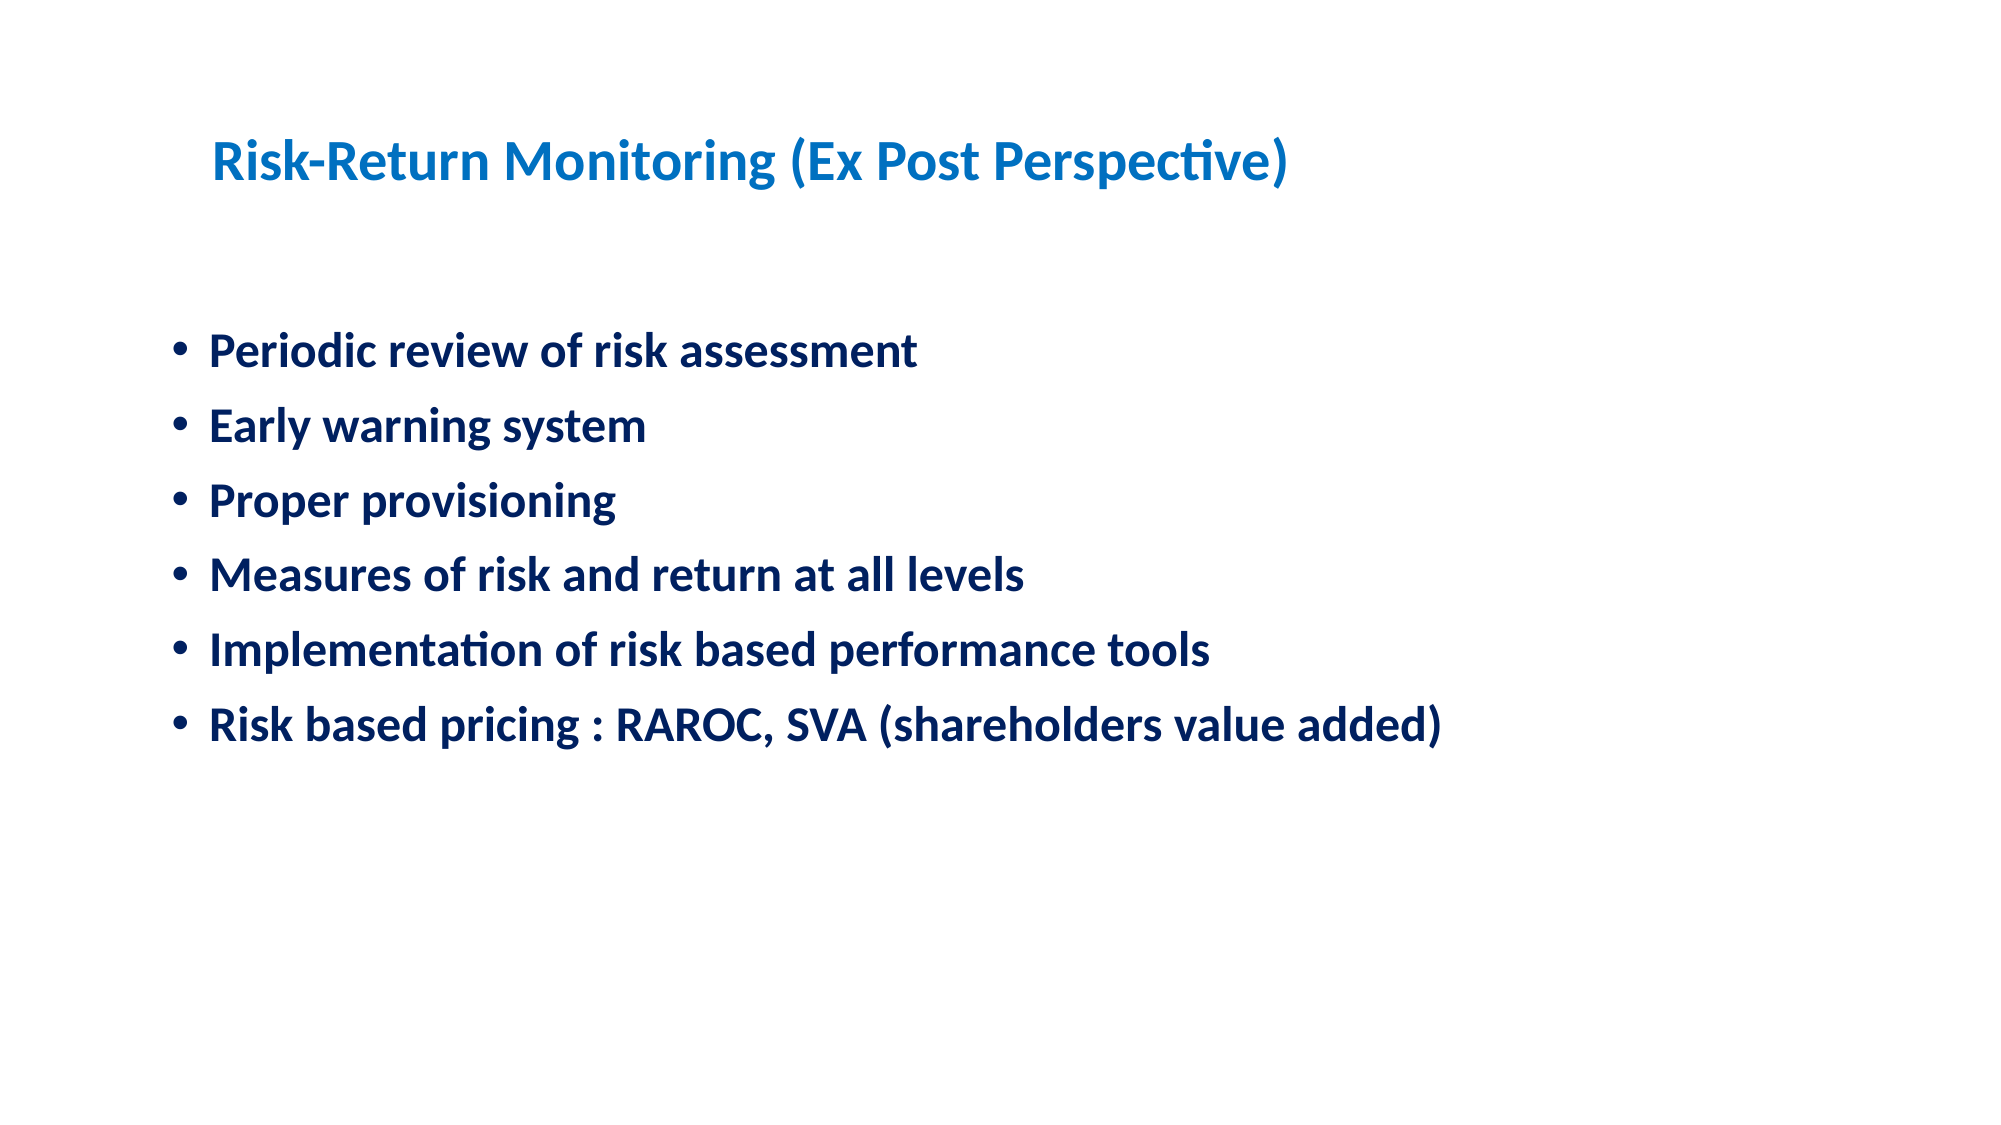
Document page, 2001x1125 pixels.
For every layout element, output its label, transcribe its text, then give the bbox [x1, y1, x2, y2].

text_box Risk-Return Monitoring (Ex Post Perspective) [197, 114, 1724, 200]
list Periodic review of risk assessment Early warning system Proper provisioning Measures of risk and return at all levels Implementation of risk based performance tools Risk based pricing : RAROC, SVA (shareholders value added) [156, 316, 1497, 1031]
